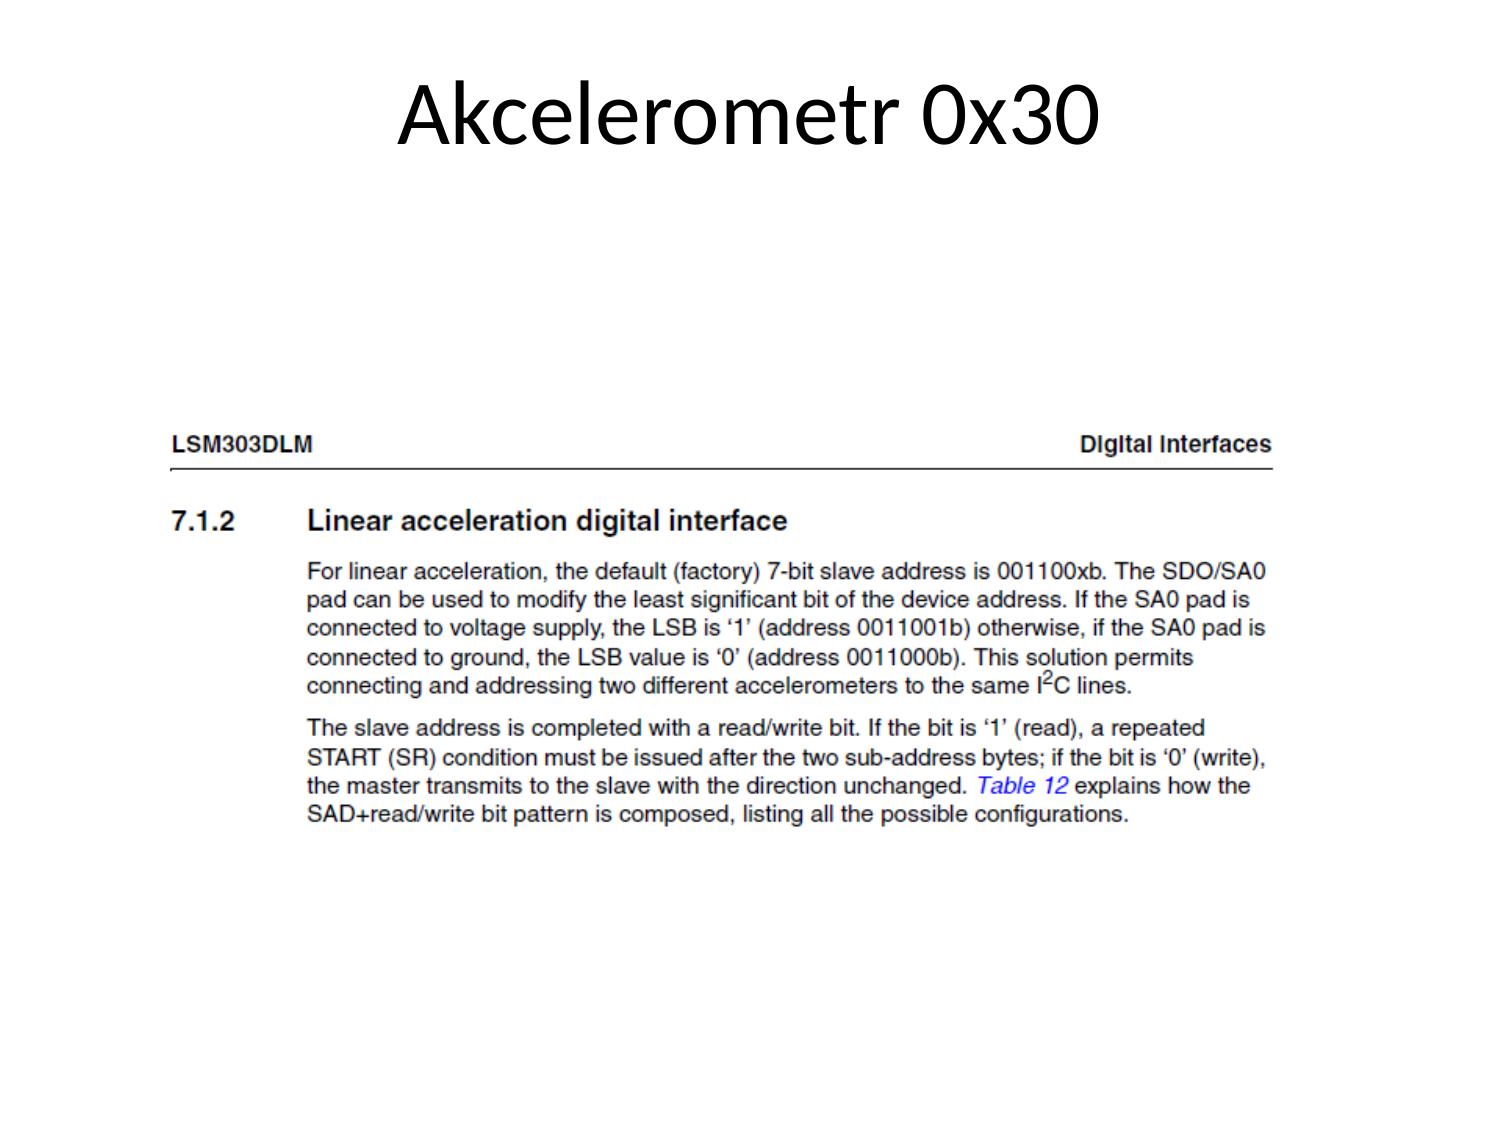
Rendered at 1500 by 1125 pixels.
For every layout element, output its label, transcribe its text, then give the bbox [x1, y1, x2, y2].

picture [147, 412, 1353, 855]
title Akcelerometr 0x30 [75, 45, 1425, 233]
